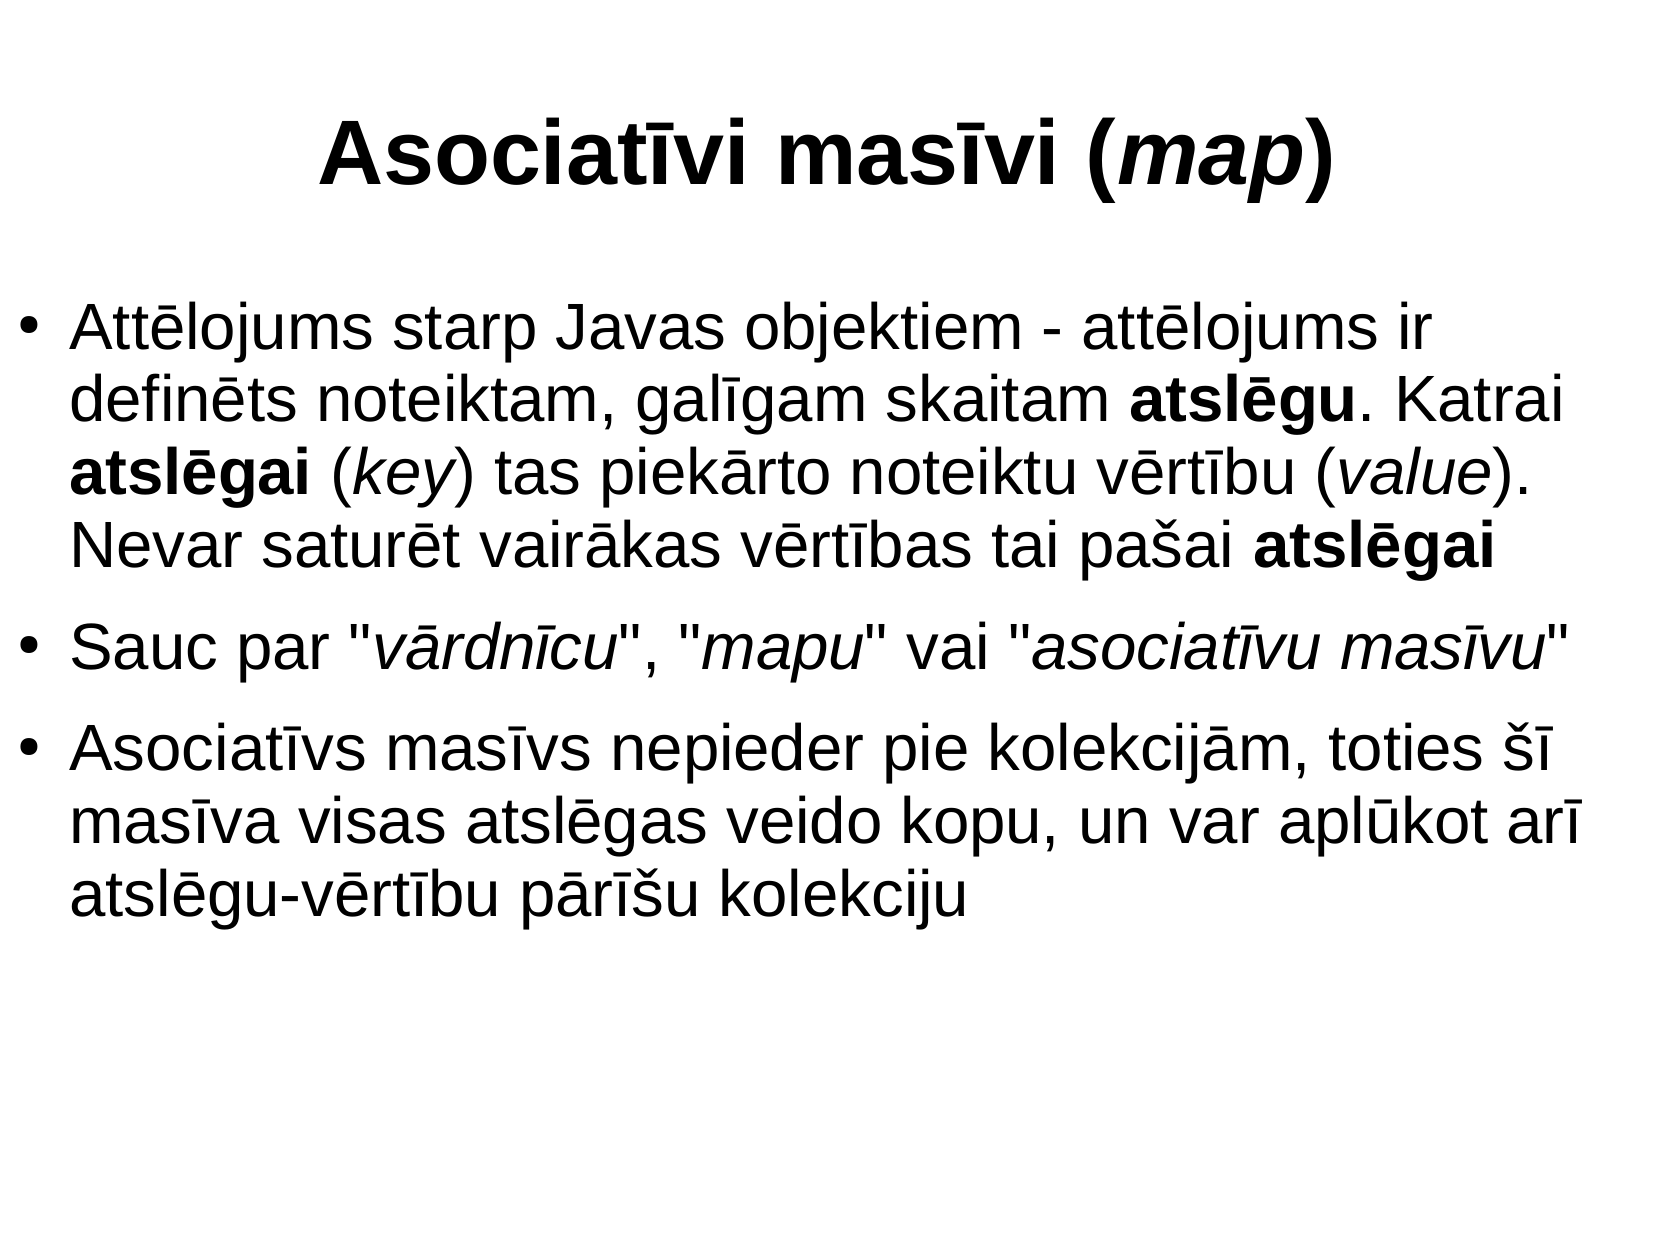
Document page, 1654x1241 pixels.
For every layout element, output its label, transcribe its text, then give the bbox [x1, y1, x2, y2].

list Attēlojums starp Javas objektiem - attēlojums ir definēts noteiktam, galīgam skaitam atslēgu. Katrai atslēgai (key) tas piekārto noteiktu vērtību (value). Nevar saturēt vairākas vērtības tai pašai atslēgai Sauc par "vārdnīcu", "mapu" vai "asociatīvu masīvu" Asociatīvs masīvs nepieder pie kolekcijām, toties šī masīva visas atslēgas veido kopu, un var aplūkot arī atslēgu-vērtību pārīšu kolekciju [0, 290, 1654, 934]
title Asociatīvi masīvi (map) [82, 49, 1571, 257]
